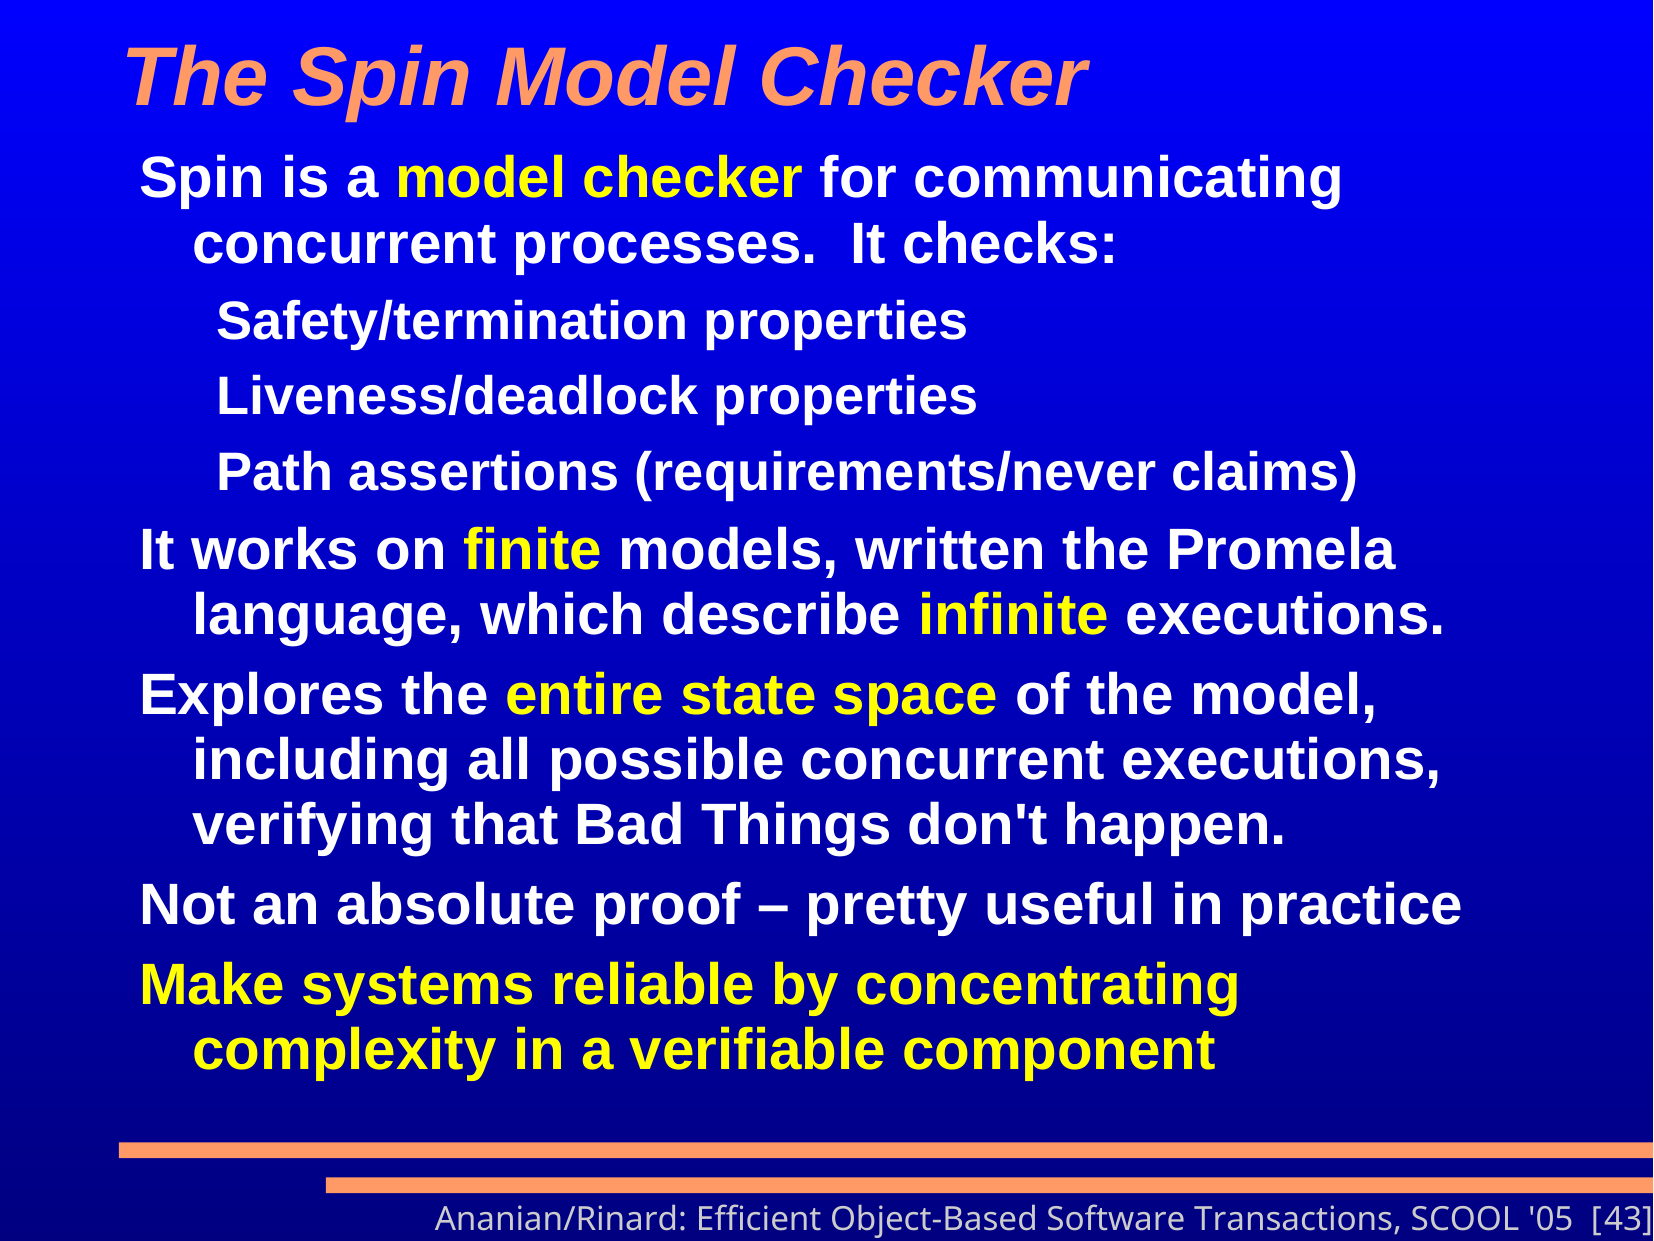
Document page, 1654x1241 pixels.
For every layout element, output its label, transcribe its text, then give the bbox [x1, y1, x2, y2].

list Spin is a model checker for communicating concurrent processes. It checks: Safety/termination properties Liveness/deadlock properties Path assertions (requirements/never claims) It works on finite models, written the Promela language, which describe infinite executions. Explores the entire state space of the model, including all possible concurrent executions, verifying that Bad Things don't happen. Not an absolute proof – pretty useful in practice Make systems reliable by concentrating complexity in a verifiable component [121, 145, 1561, 1108]
title The Spin Model Checker [121, 0, 1534, 145]
